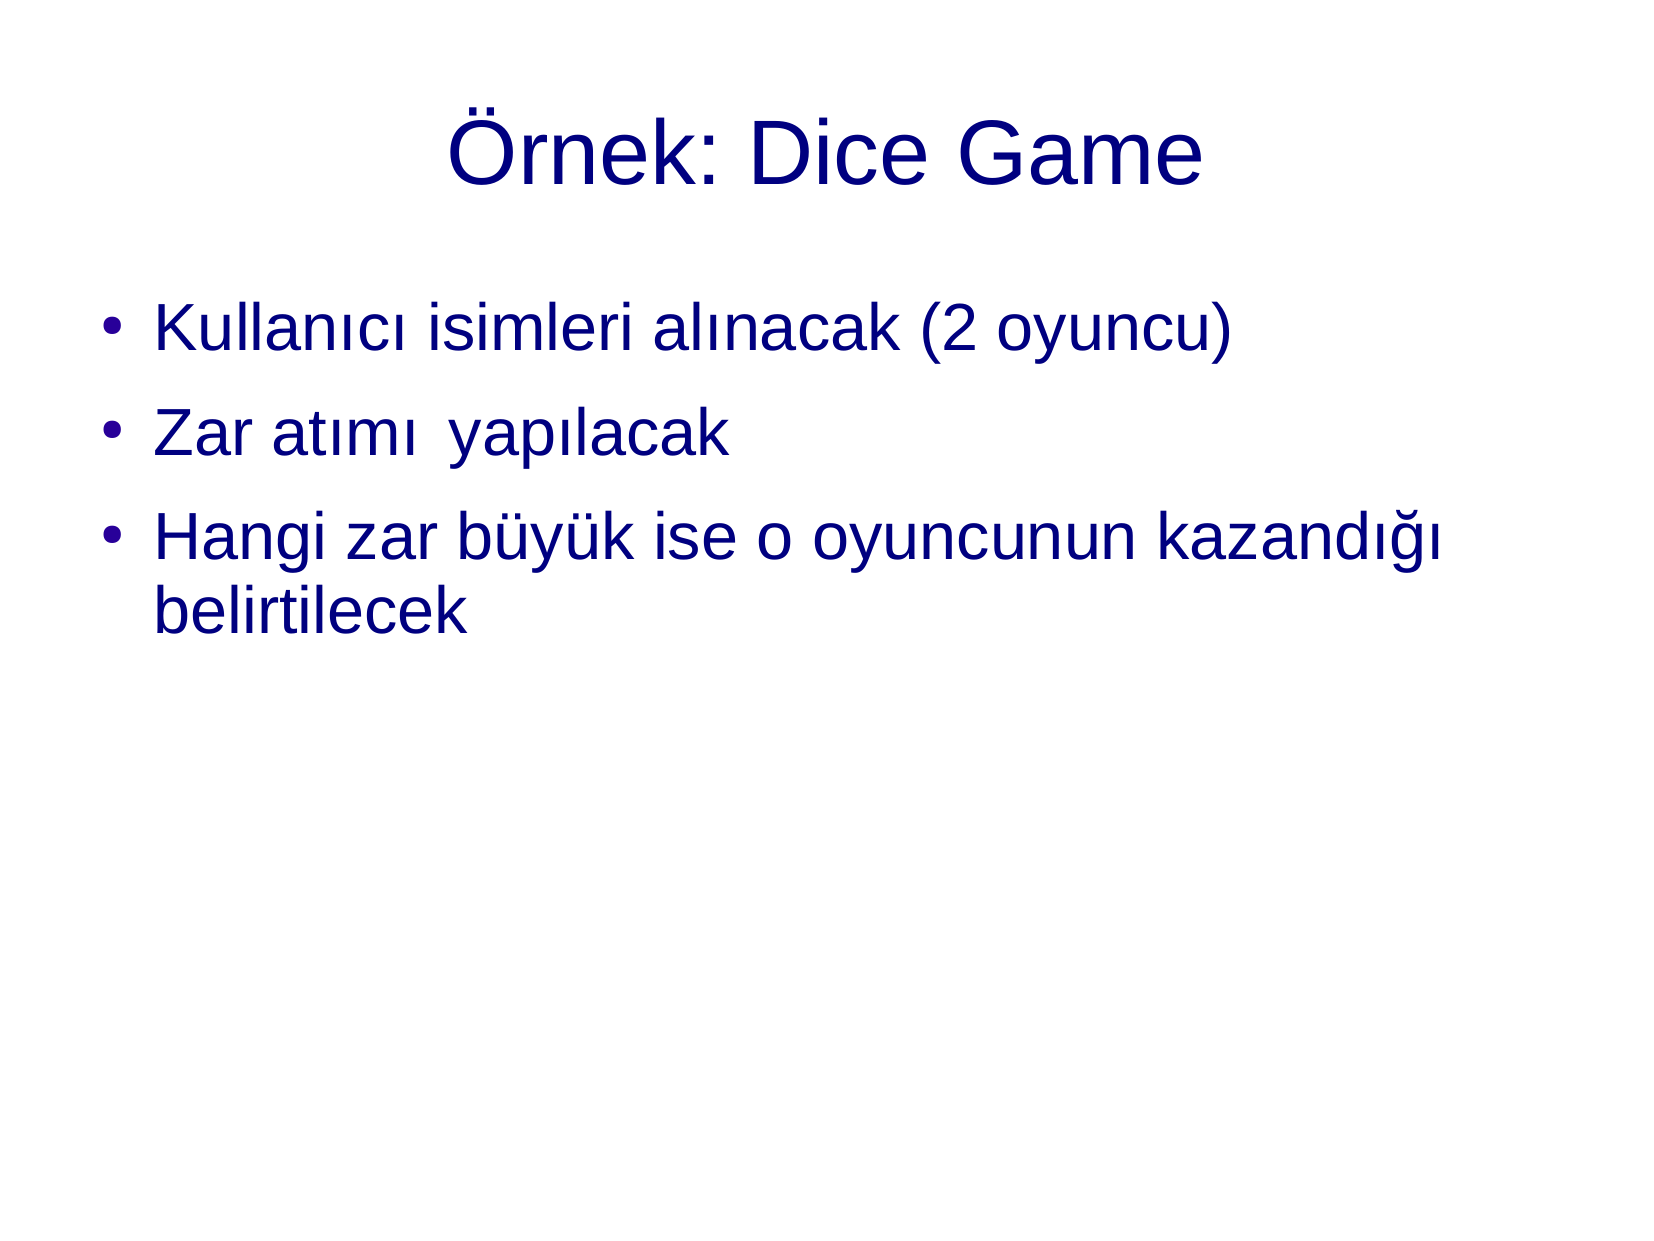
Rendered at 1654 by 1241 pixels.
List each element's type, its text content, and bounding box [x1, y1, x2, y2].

list Kullanıcı isimleri alınacak (2 oyuncu) Zar atımı yapılacak Hangi zar büyük ise o oyuncunun kazandığı belirtilecek [82, 290, 1571, 1109]
title Örnek: Dice Game [82, 49, 1571, 257]
